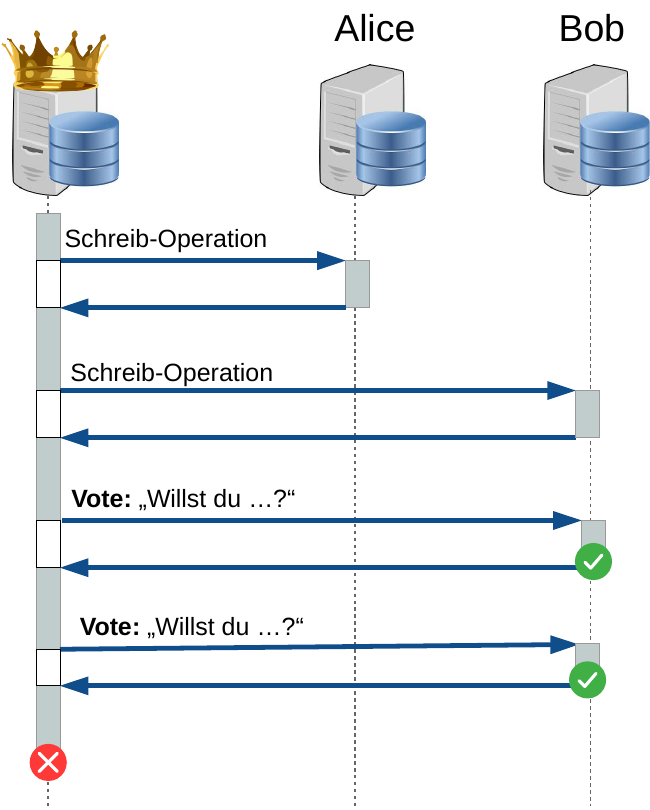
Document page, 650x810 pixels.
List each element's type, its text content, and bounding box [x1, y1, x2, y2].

text_box Vote: „Willst du …?“ [79, 612, 477, 648]
text_box Alice [319, 0, 431, 60]
text_box [345, 260, 370, 308]
text_box Schreib-Operation [70, 358, 308, 394]
picture [0, 30, 119, 196]
text_box [575, 520, 612, 580]
text_box [575, 390, 600, 438]
text_box [30, 213, 66, 781]
picture [543, 64, 650, 196]
picture [319, 64, 426, 196]
text_box Schreib-Operation [64, 225, 302, 261]
text_box Vote: „Willst du …?“ [71, 485, 468, 521]
text_box Bob [543, 0, 640, 60]
text_box [569, 643, 606, 698]
